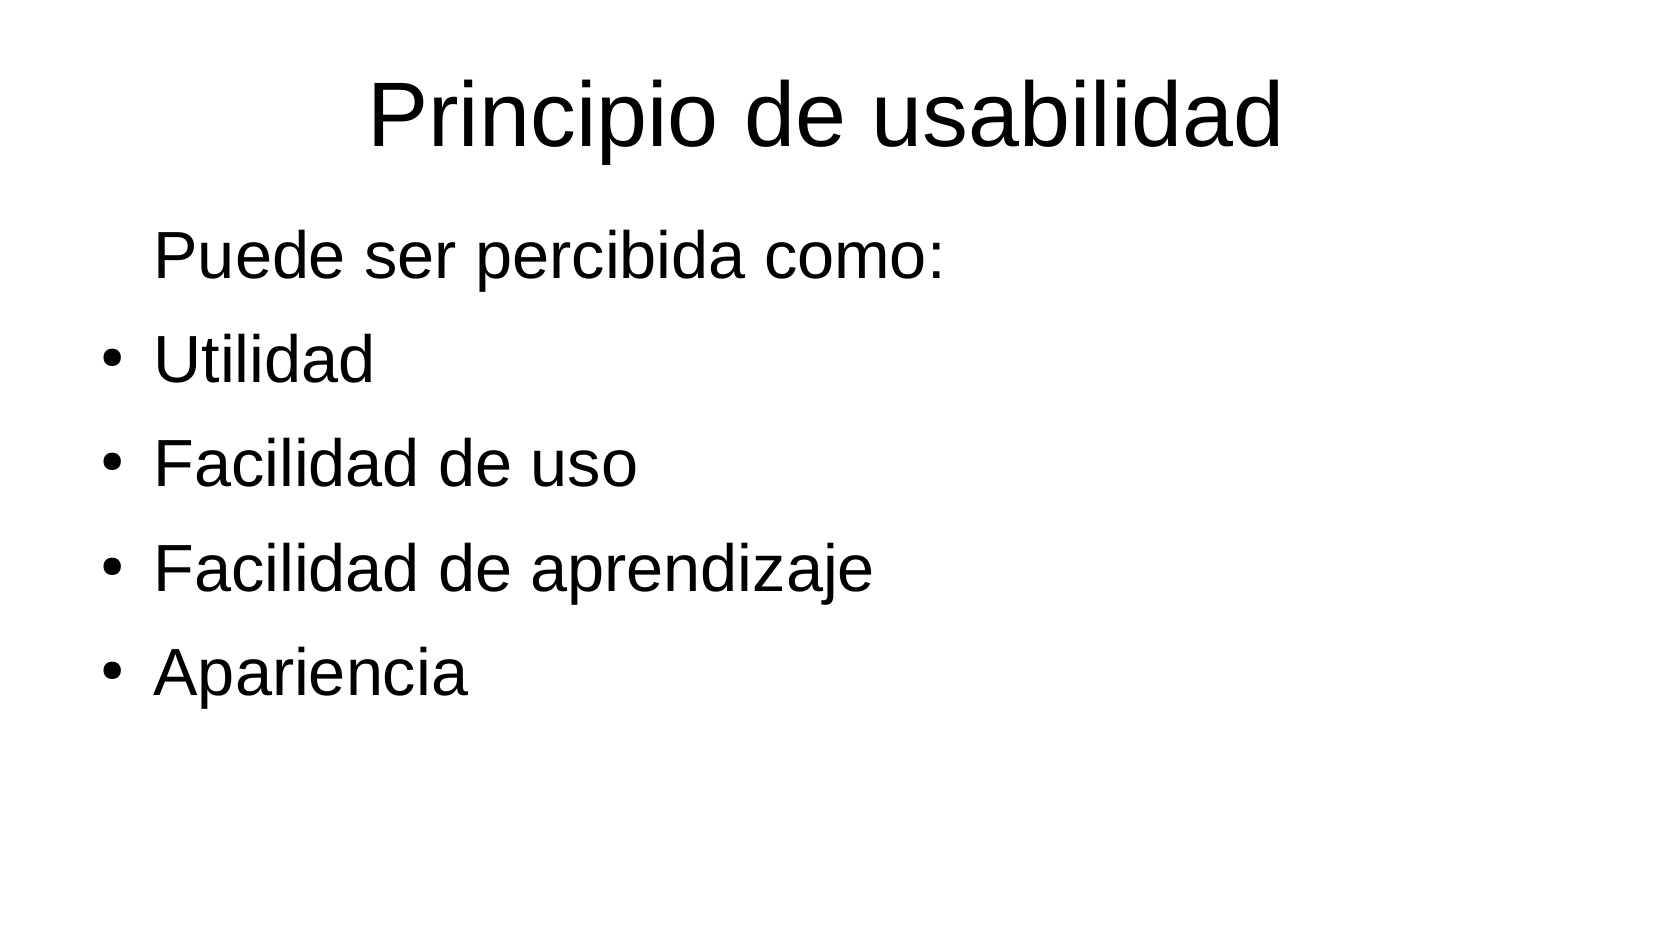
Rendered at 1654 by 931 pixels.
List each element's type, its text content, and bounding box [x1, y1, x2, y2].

list Puede ser percibida como: Utilidad Facilidad de uso Facilidad de aprendizaje Apariencia [82, 217, 1571, 758]
title Principio de usabilidad [82, 37, 1571, 193]
